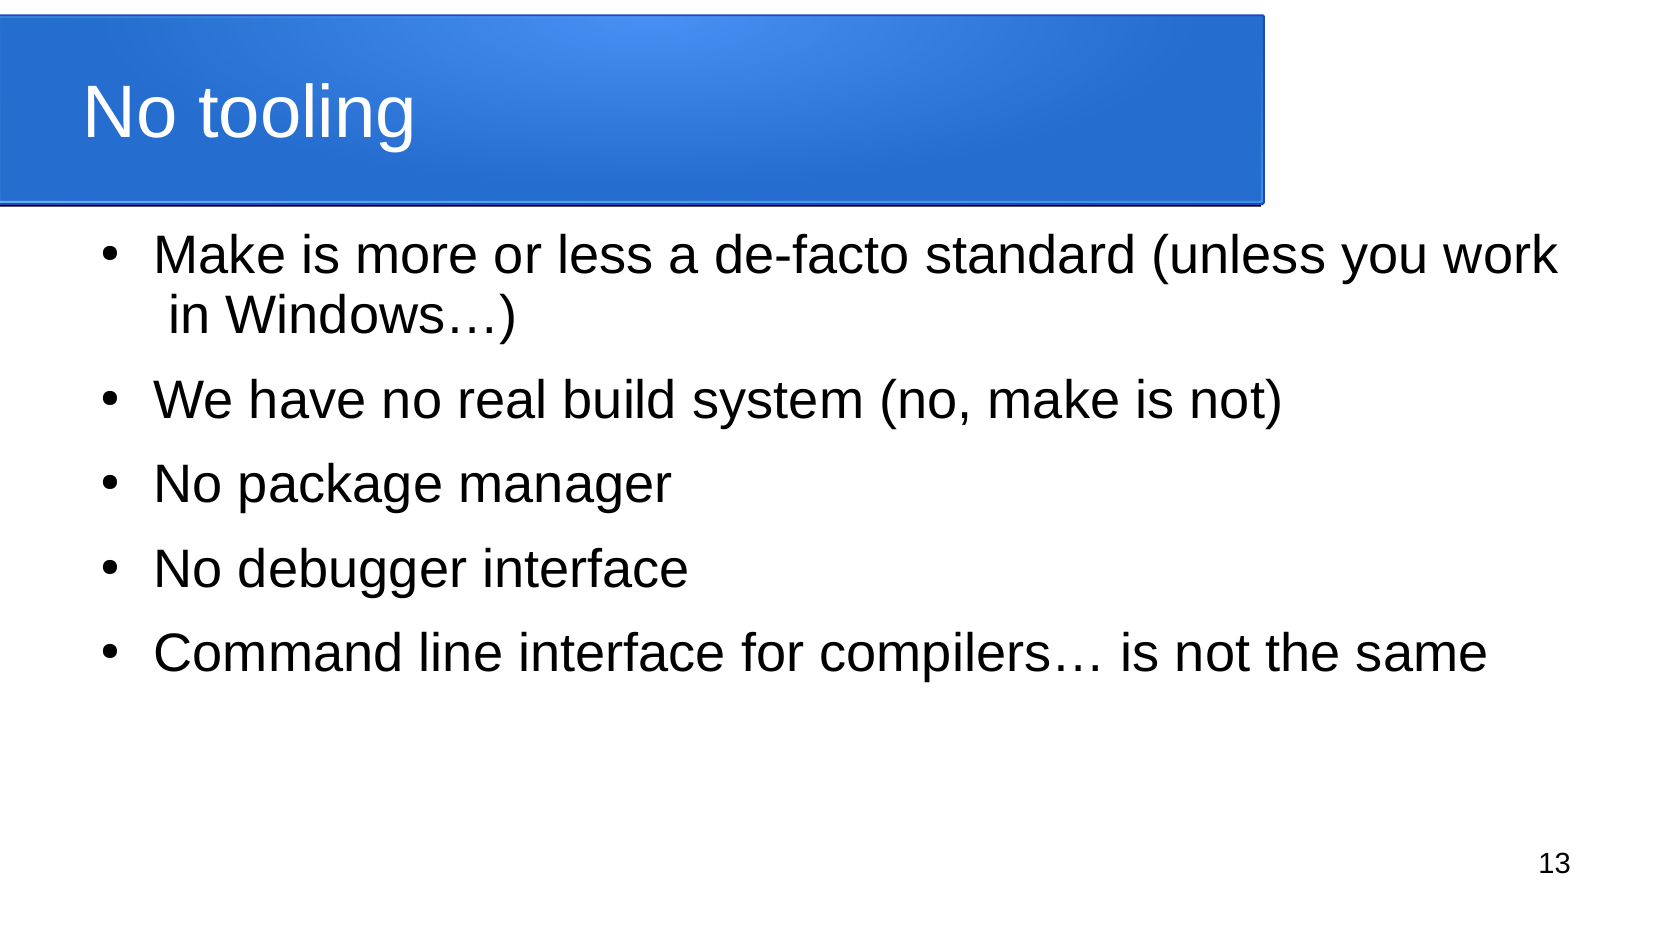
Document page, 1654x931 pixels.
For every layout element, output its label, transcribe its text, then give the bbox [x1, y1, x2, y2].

title No tooling [82, 35, 1235, 189]
list Make is more or less a de-facto standard (unless you work in Windows…) We have no real build system (no, make is not) No package manager No debugger interface Command line interface for compilers… is not the same [82, 224, 1571, 764]
